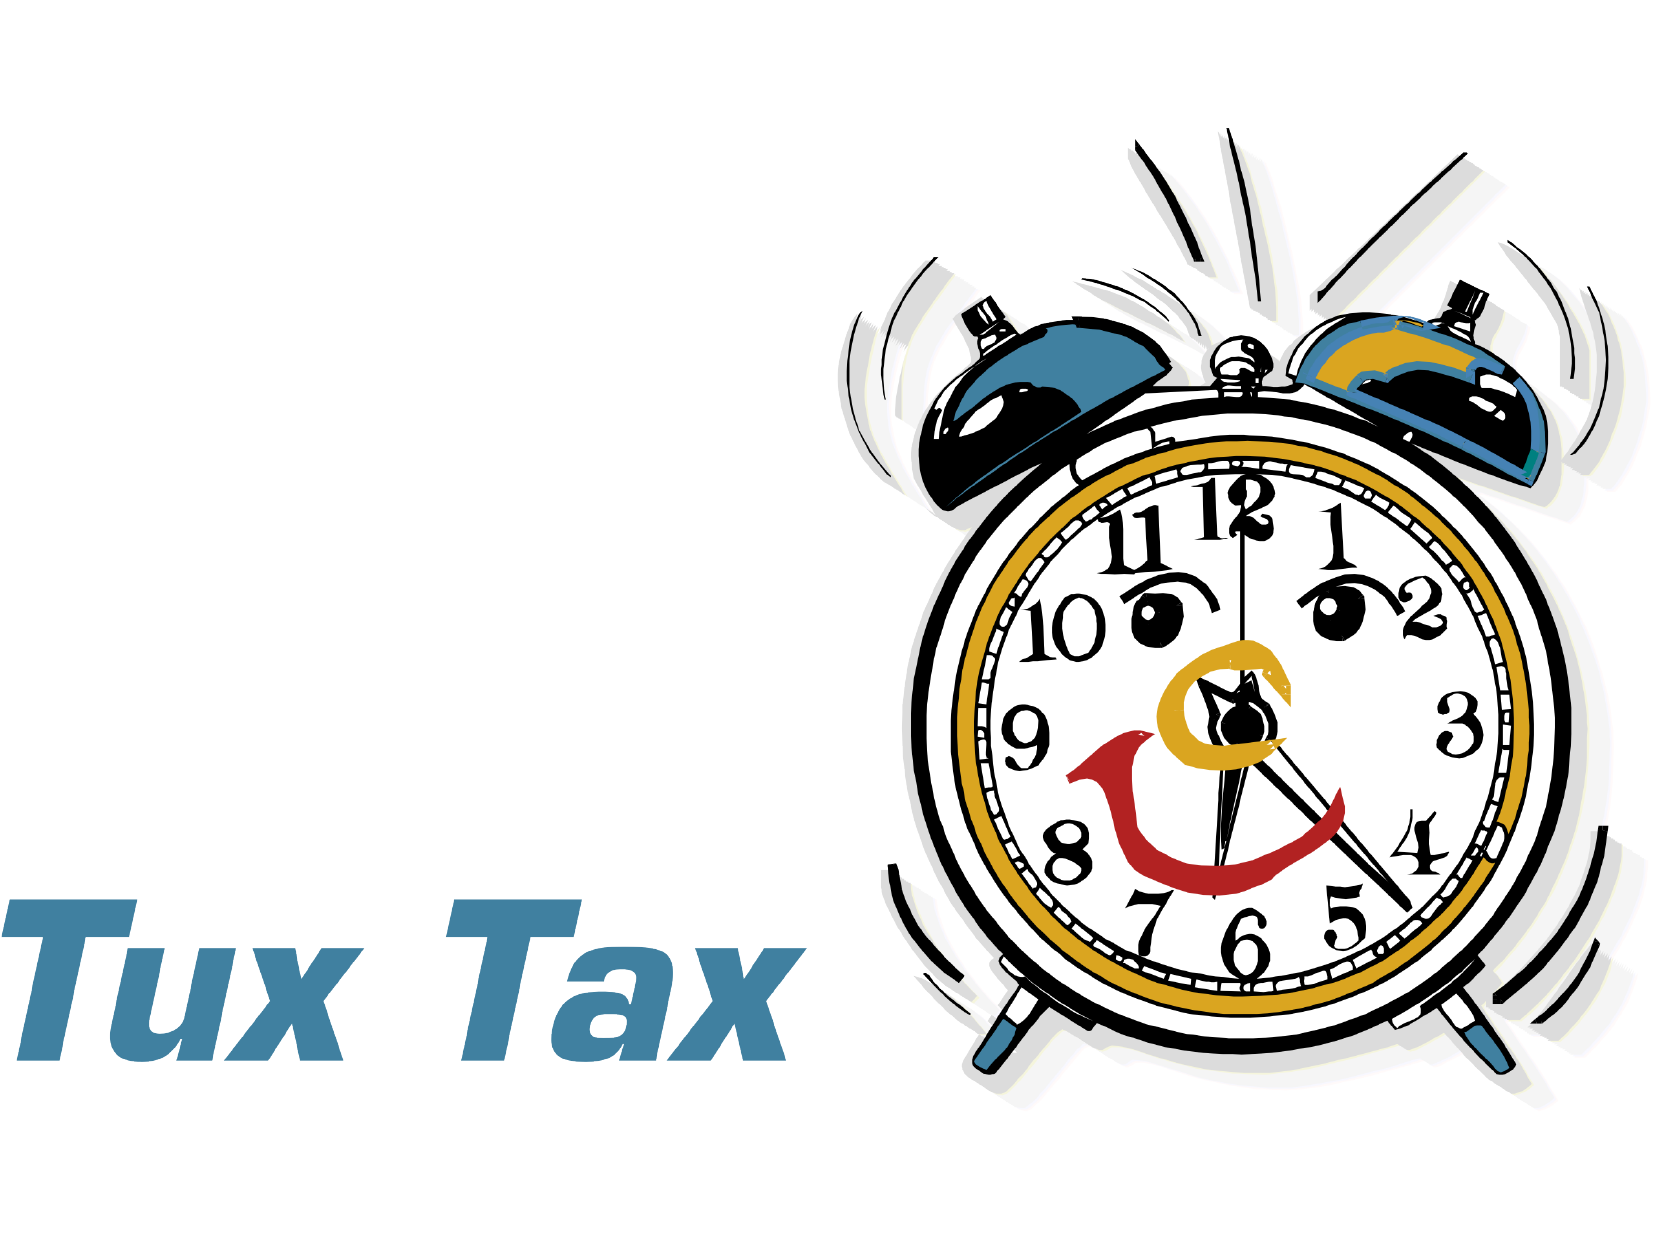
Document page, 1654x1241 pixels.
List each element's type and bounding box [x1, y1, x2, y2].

picture [0, 128, 1654, 1113]
